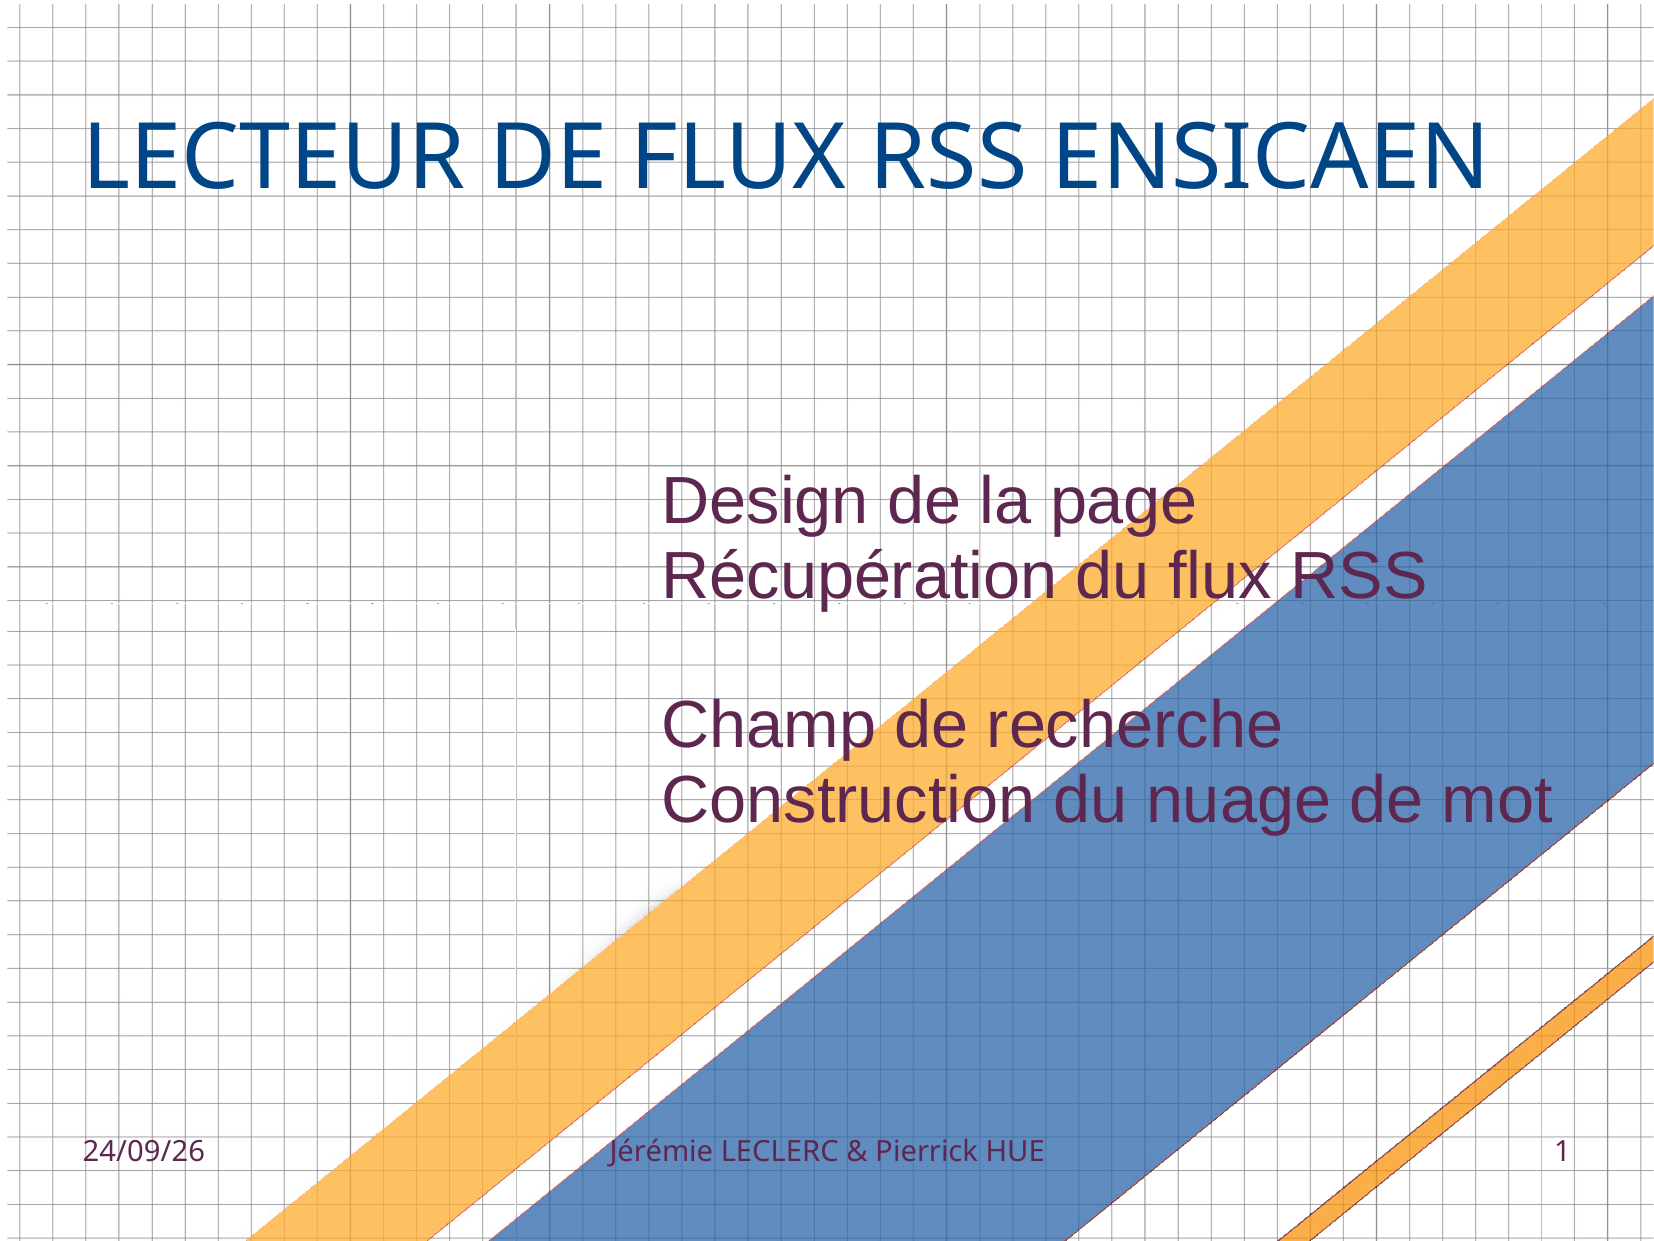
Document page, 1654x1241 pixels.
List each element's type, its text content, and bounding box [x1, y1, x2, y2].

subtitle Design de la page Récupération du flux RSS Champ de recherche Construction du nuage de mot [661, 290, 1571, 1010]
picture [7, 4, 1654, 1241]
title Lecteur de flux RSS ensicaen [82, 49, 1571, 257]
